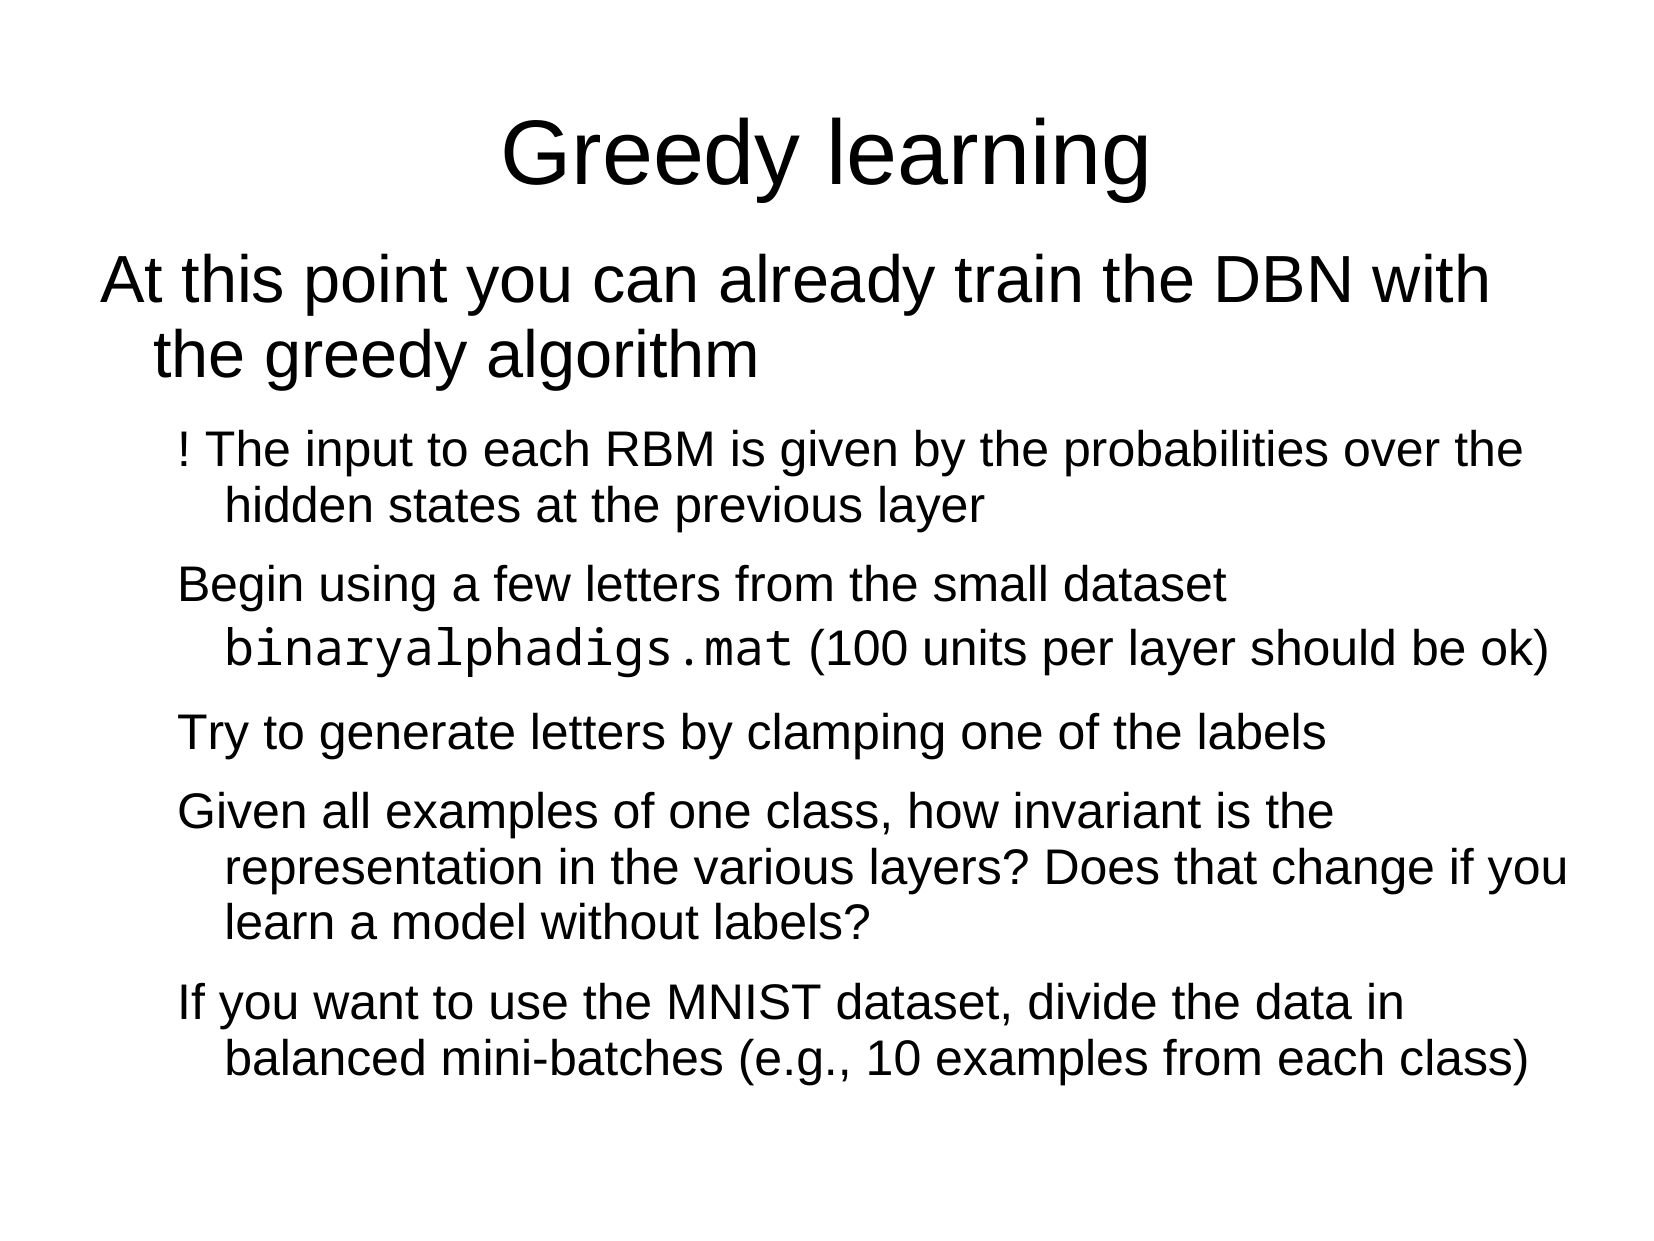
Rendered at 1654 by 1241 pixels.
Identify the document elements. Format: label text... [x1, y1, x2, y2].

title Greedy learning [82, 49, 1571, 242]
list At this point you can already train the DBN with the greedy algorithm ! The input to each RBM is given by the probabilities over the hidden states at the previous layer Begin using a few letters from the small dataset binaryalphadigs.mat (100 units per layer should be ok) Try to generate letters by clamping one of the labels Given all examples of one class, how invariant is the representation in the various layers? Does that change if you learn a model without labels? If you want to use the MNIST dataset, divide the data in balanced mini-batches (e.g., 10 examples from each class) [82, 242, 1571, 1206]
